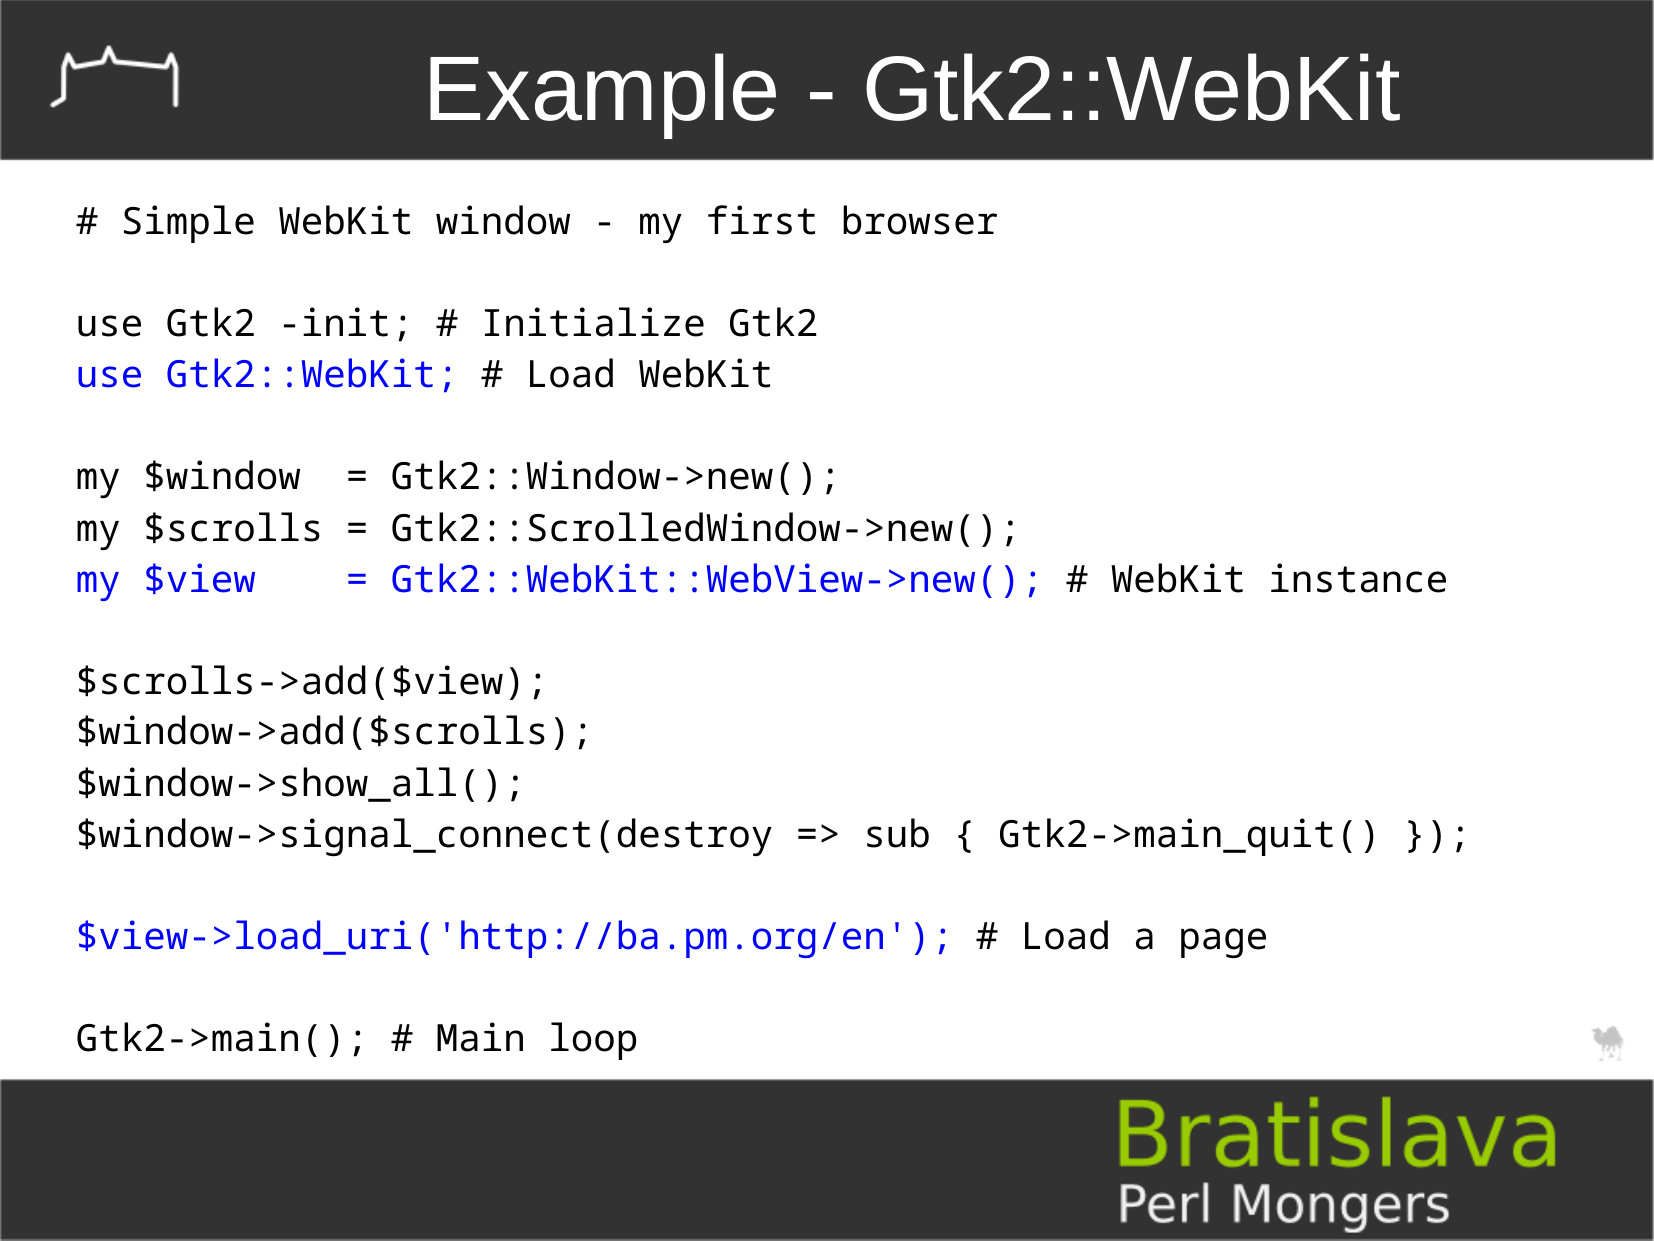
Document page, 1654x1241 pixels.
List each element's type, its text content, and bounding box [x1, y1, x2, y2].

picture [0, 0, 1654, 1241]
text_box # Simple WebKit window - my first browser use Gtk2 -init; # Initialize Gtk2 use Gtk2::WebKit; # Load WebKit my $window = Gtk2::Window->new(); my $scrolls = Gtk2::ScrolledWindow->new(); my $view = Gtk2::WebKit::WebView->new(); # WebKit instance $scrolls->add($view); $window->add($scrolls); $window->show_all(); $window->signal_connect(destroy => sub { Gtk2->main_quit() }); $view->load_uri('http://ba.pm.org/en'); # Load a page Gtk2->main(); # Main loop [61, 187, 1576, 976]
title Example - Gtk2::WebKit [187, 37, 1639, 141]
